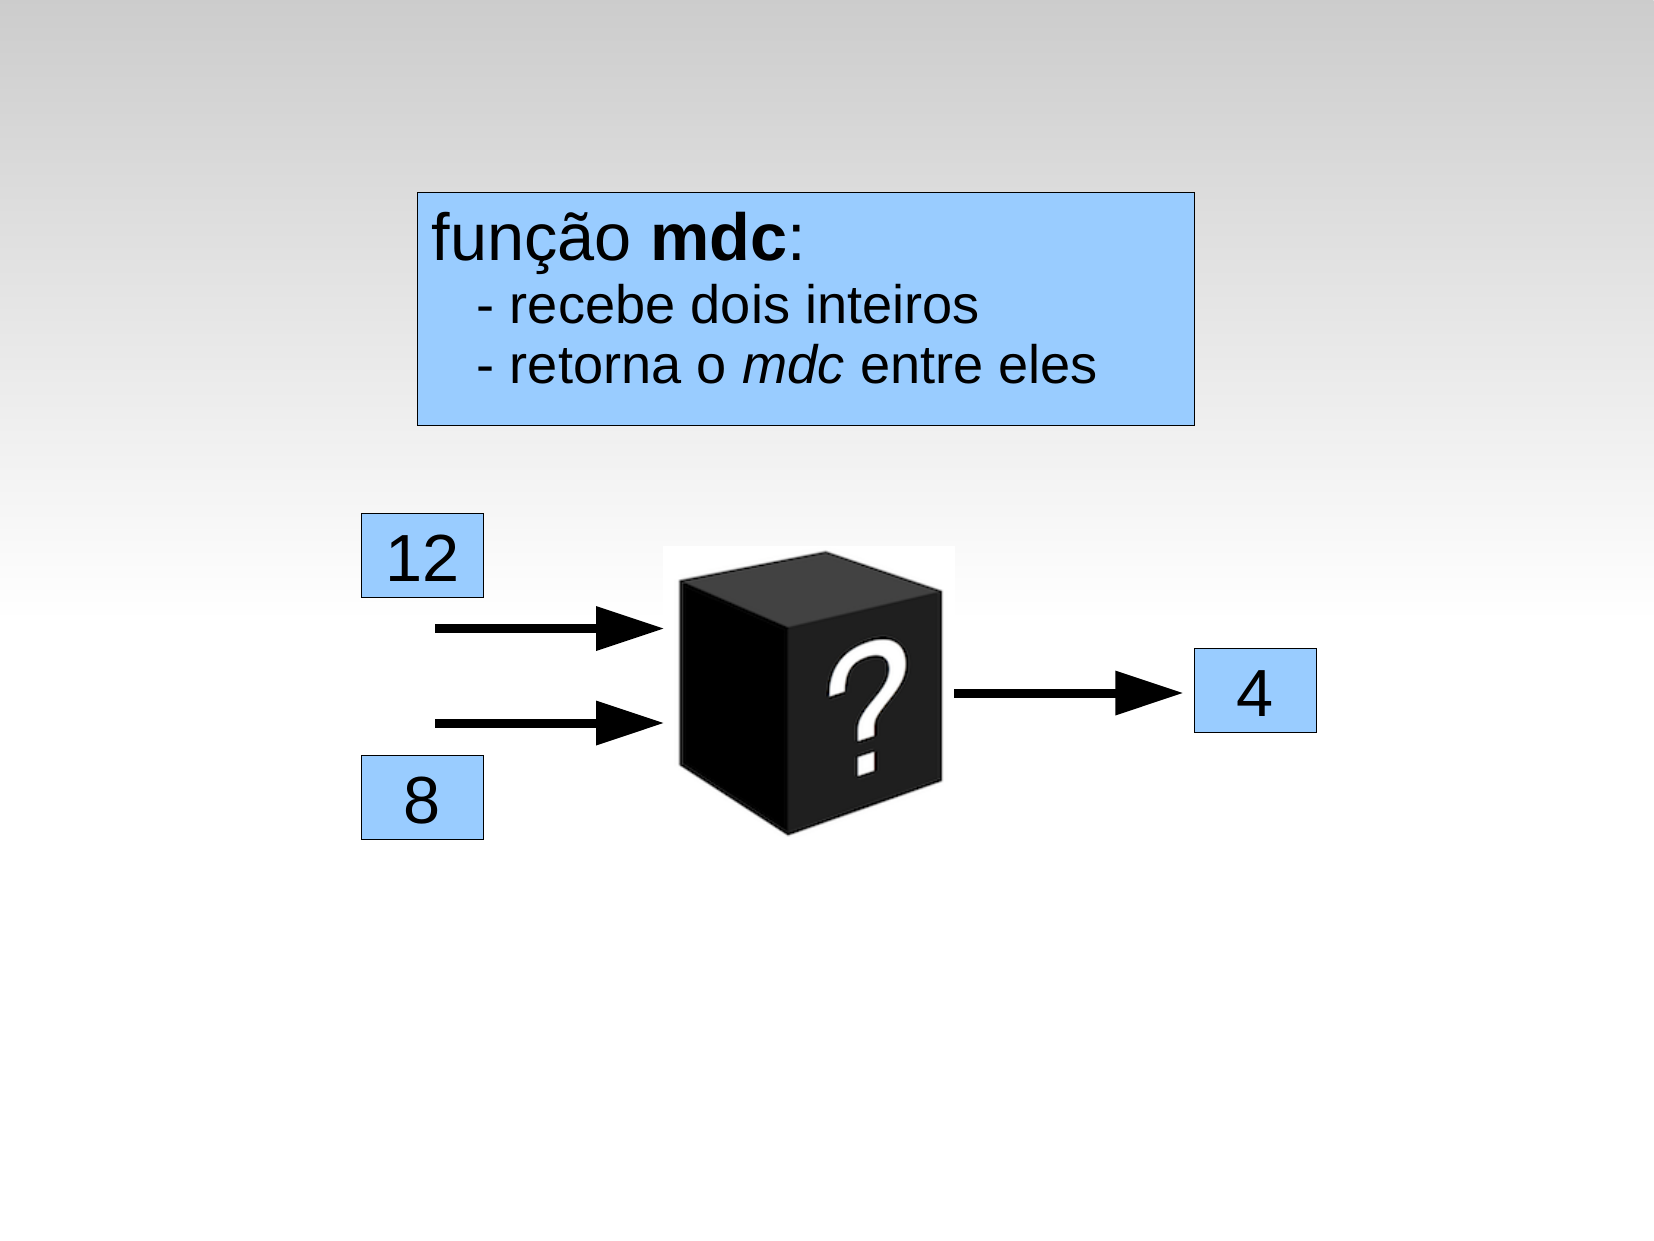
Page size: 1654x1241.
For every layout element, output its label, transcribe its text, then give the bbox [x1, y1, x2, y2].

text_box 8 [361, 755, 484, 840]
text_box 4 [1194, 648, 1317, 733]
picture [663, 546, 955, 838]
text_box função mdc: - recebe dois inteiros - retorna o mdc entre eles [417, 192, 1195, 426]
text_box 12 [361, 513, 484, 598]
